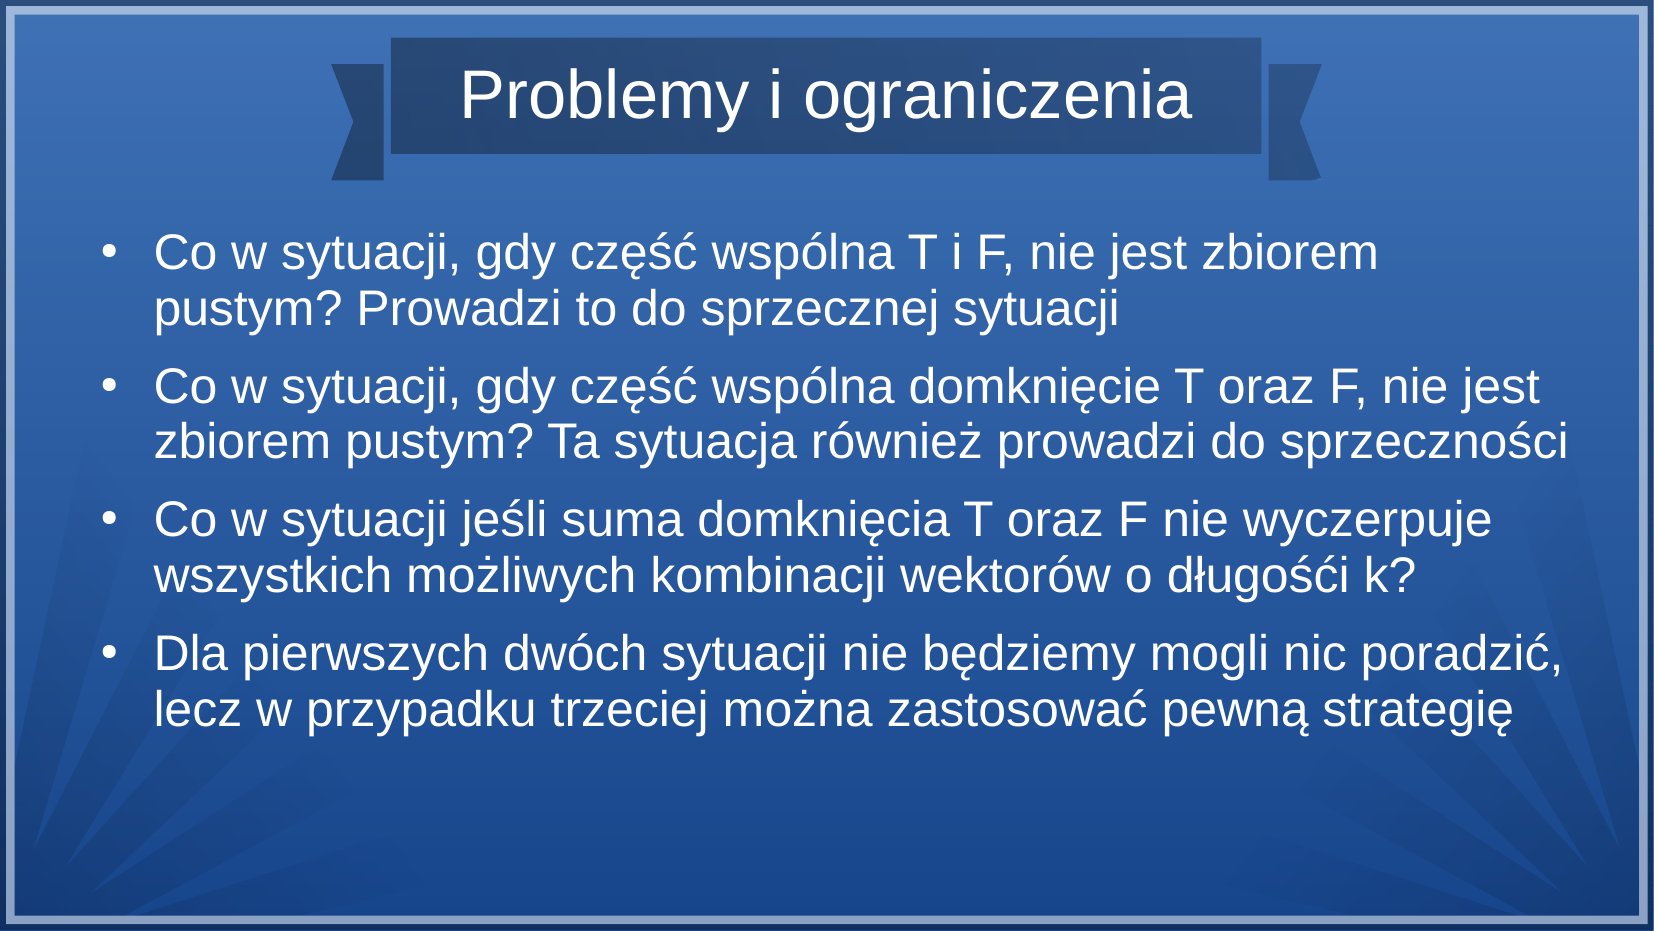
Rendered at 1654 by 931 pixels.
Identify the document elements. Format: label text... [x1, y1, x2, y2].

list Co w sytuacji, gdy część wspólna T i F, nie jest zbiorem pustym? Prowadzi to do sprzecznej sytuacji Co w sytuacji, gdy część wspólna domknięcie T oraz F, nie jest zbiorem pustym? Ta sytuacja również prowadzi do sprzeczności Co w sytuacji jeśli suma domknięcia T oraz F nie wyczerpuje wszystkich możliwych kombinacji wektorów o długośći k? Dla pierwszych dwóch sytuacji nie będziemy mogli nic poradzić, lecz w przypadku trzeciej można zastosować pewną strategię [82, 224, 1571, 848]
title Problemy i ograniczenia [389, 35, 1264, 154]
